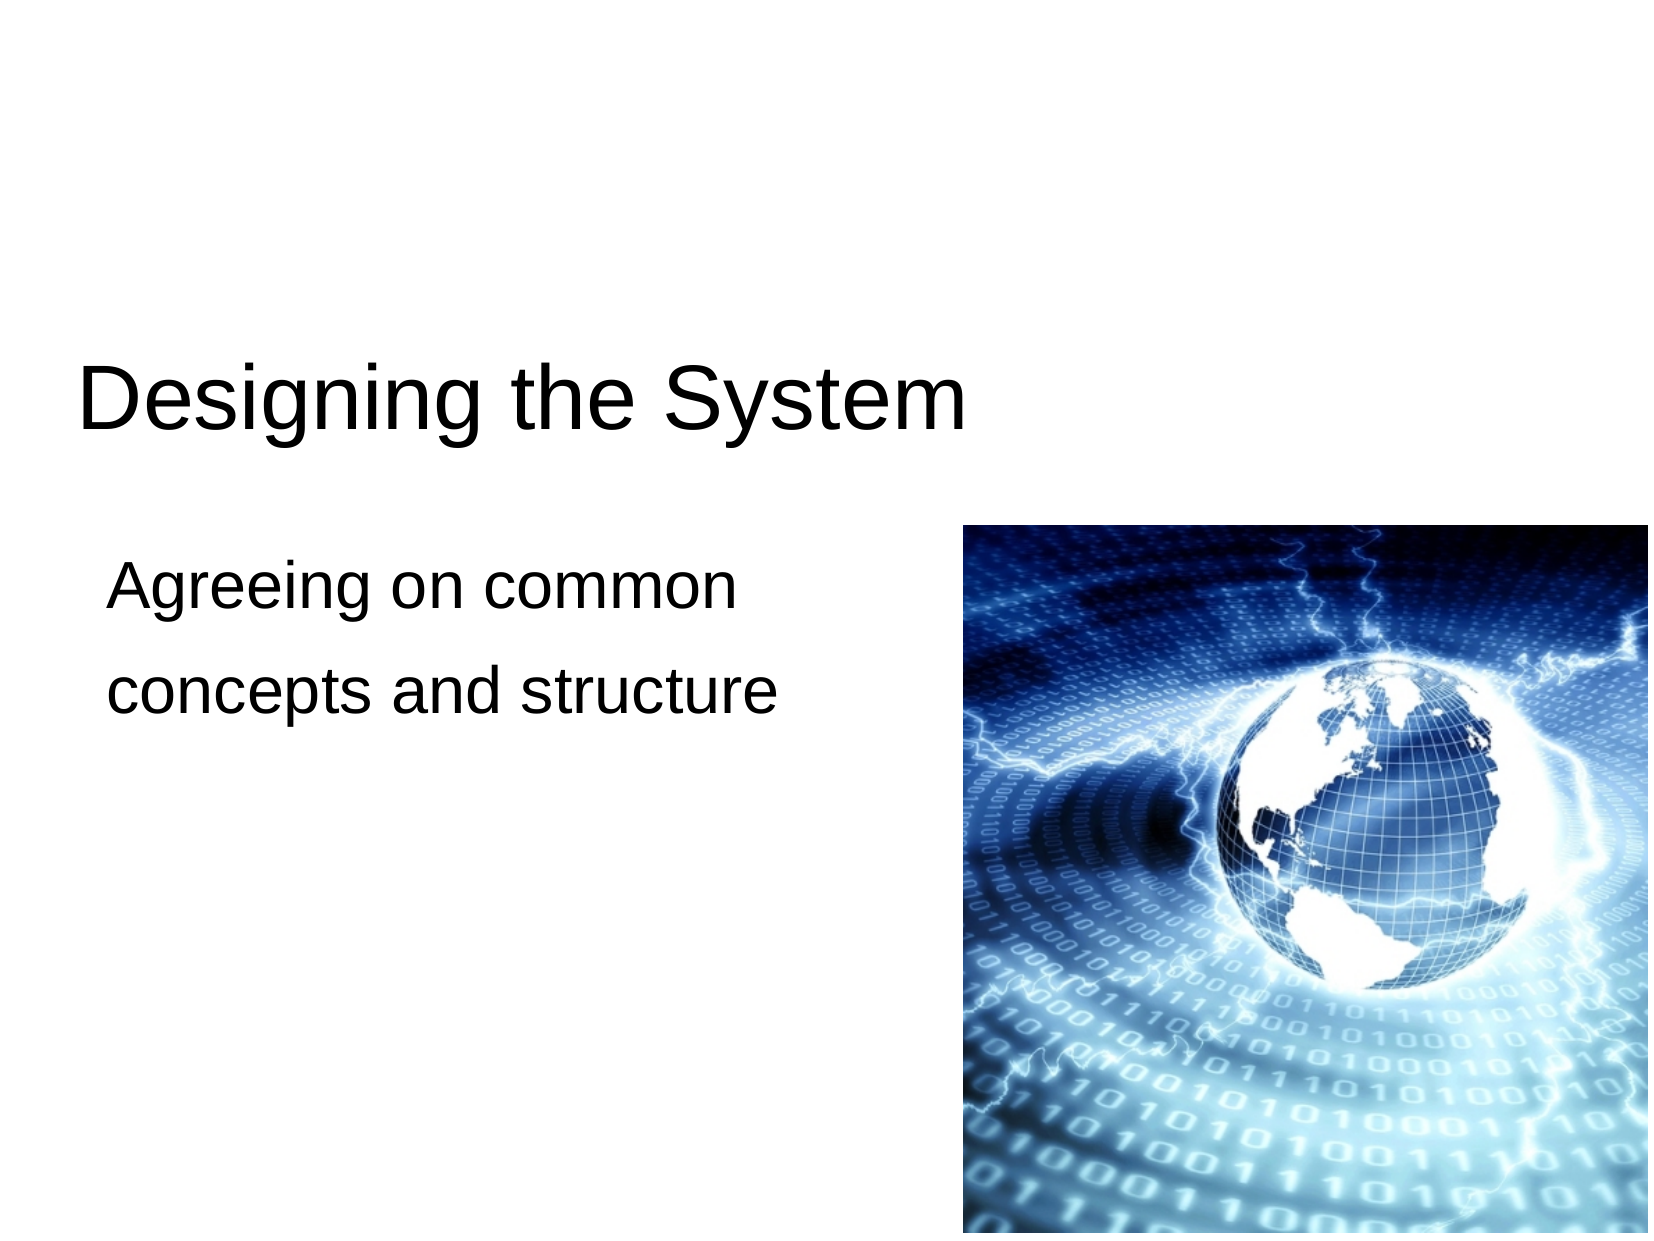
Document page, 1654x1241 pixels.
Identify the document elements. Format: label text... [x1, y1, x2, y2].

picture [963, 525, 1648, 1233]
list Agreeing on common concepts and structure [88, 548, 1388, 728]
title Designing the System [76, 301, 1613, 494]
